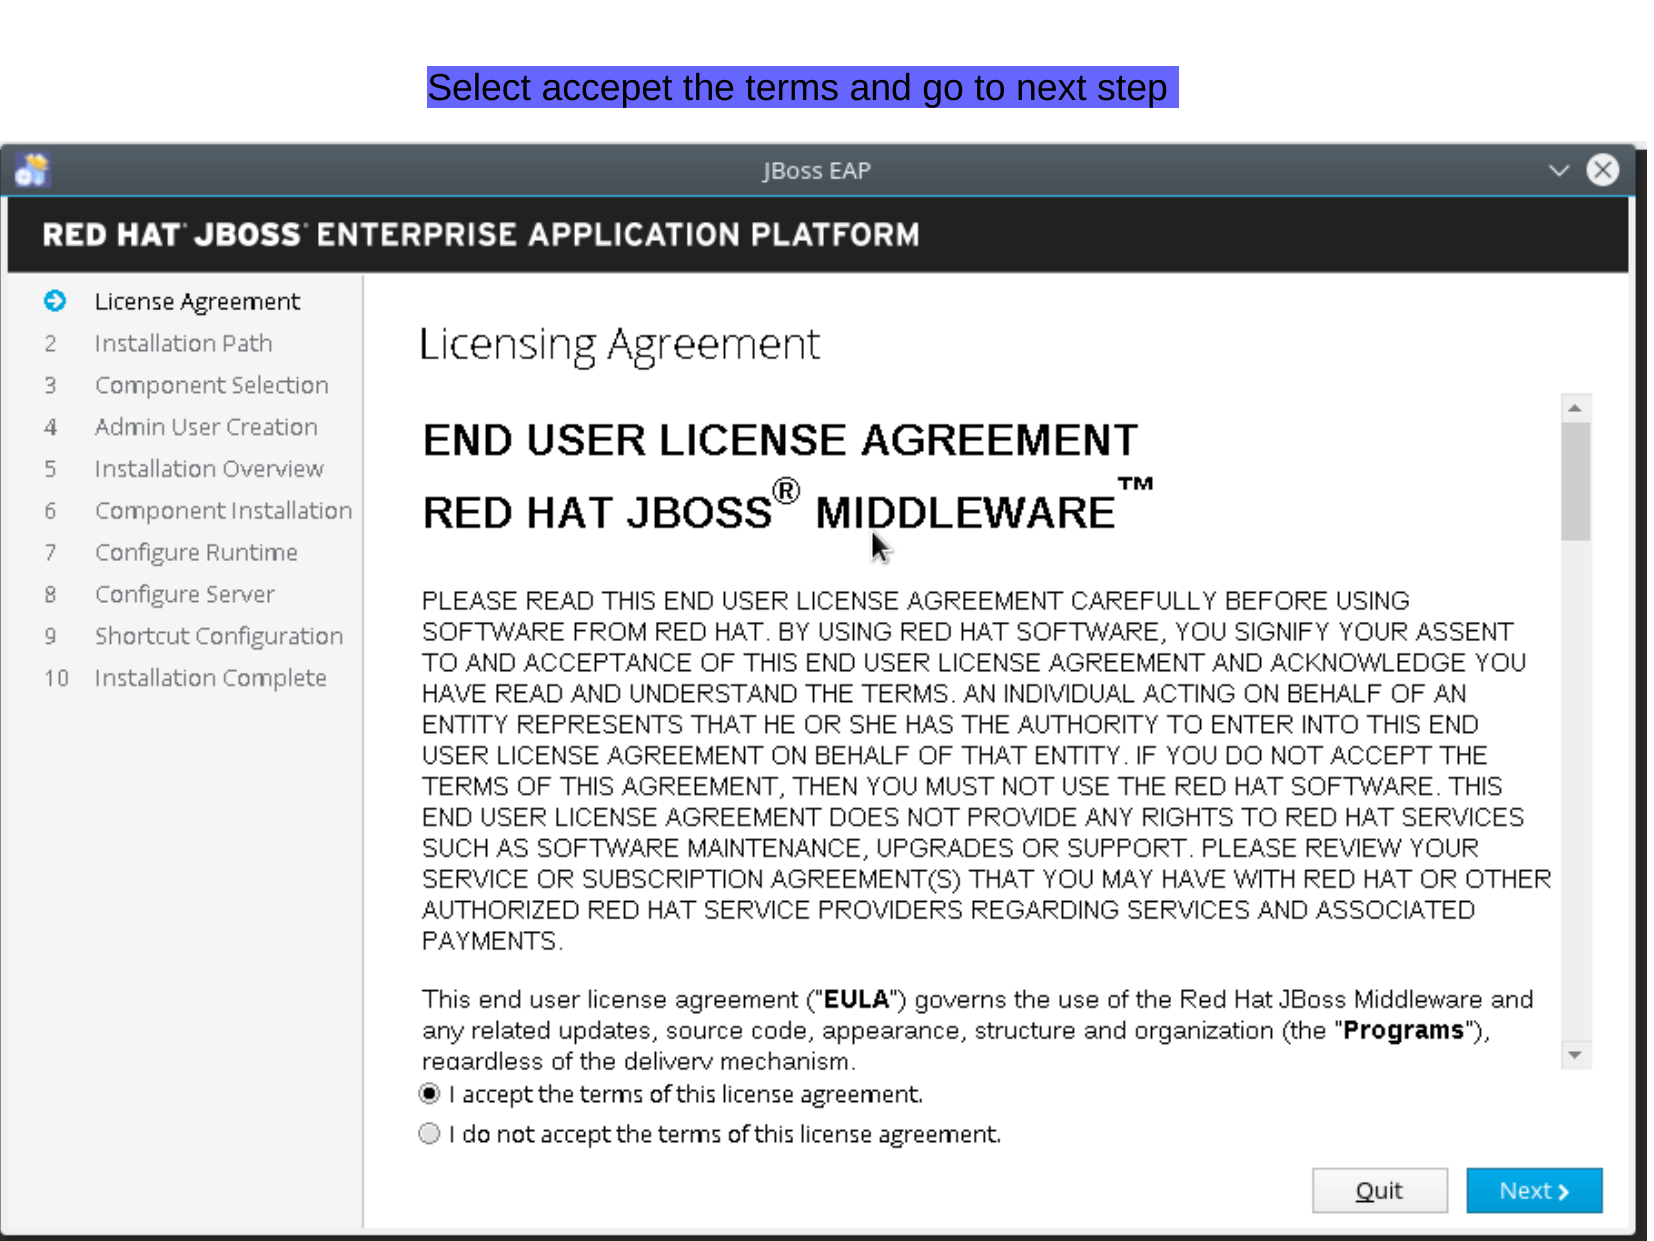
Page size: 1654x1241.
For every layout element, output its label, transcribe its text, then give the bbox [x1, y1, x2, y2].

picture [0, 141, 1647, 1241]
text_box Select accepet the terms and go to next step [129, 59, 1477, 116]
